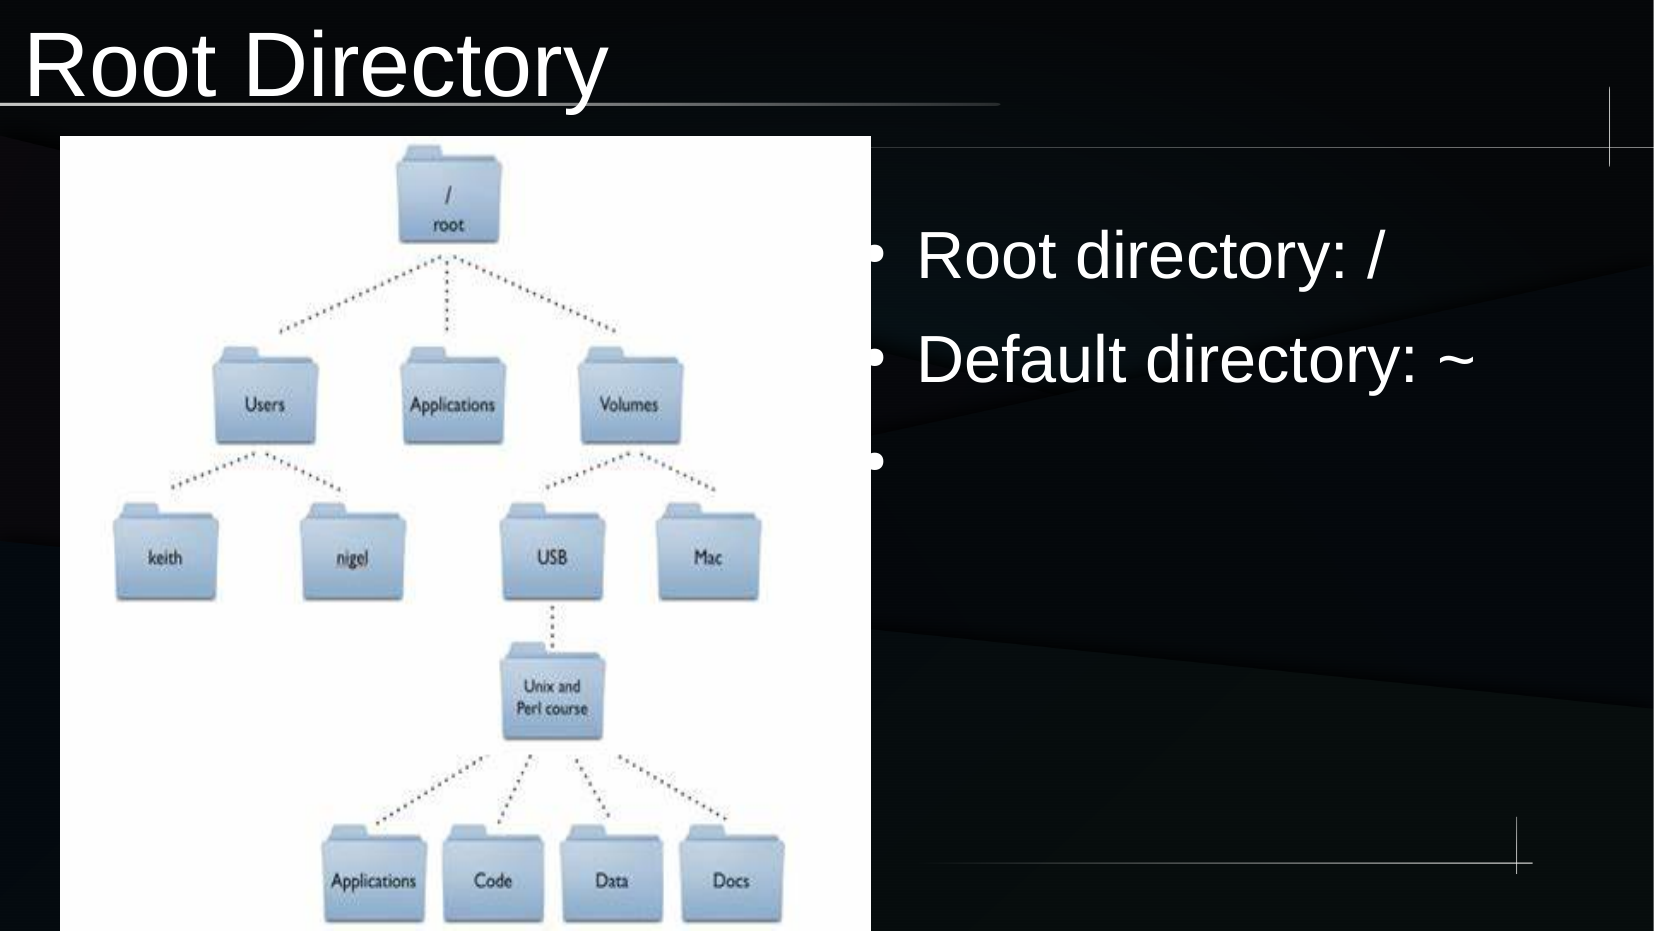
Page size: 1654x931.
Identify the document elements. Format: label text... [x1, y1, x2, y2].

title Root Directory [23, 11, 1589, 119]
list Root directory: / Default directory: ~ [871, 217, 1572, 758]
picture [0, 0, 1654, 931]
